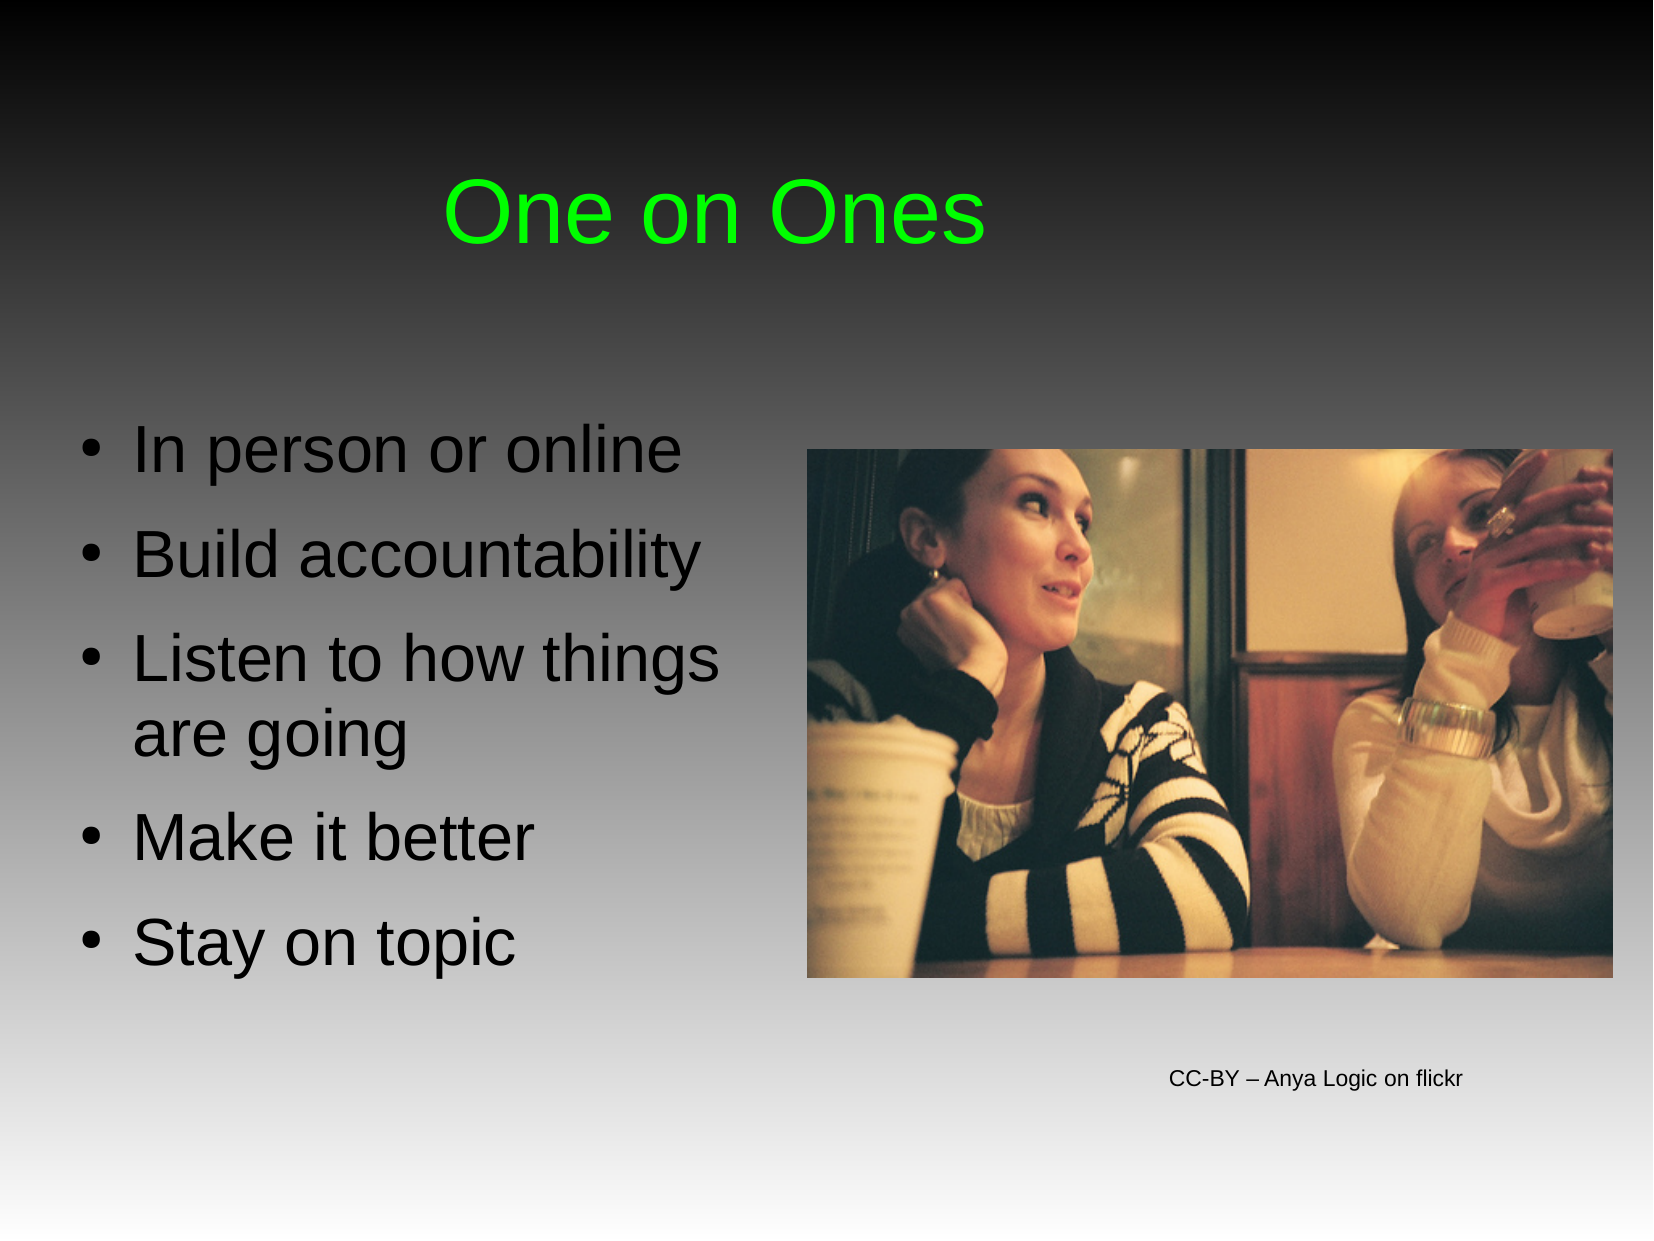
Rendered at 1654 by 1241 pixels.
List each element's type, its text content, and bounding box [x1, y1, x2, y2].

list In person or online Build accountability Listen to how things are going Make it better Stay on topic [61, 412, 788, 1232]
picture [807, 449, 1613, 979]
title CC-BY – Anya Logic on flickr [1132, 1050, 1501, 1108]
title One on Ones [154, 86, 1276, 338]
